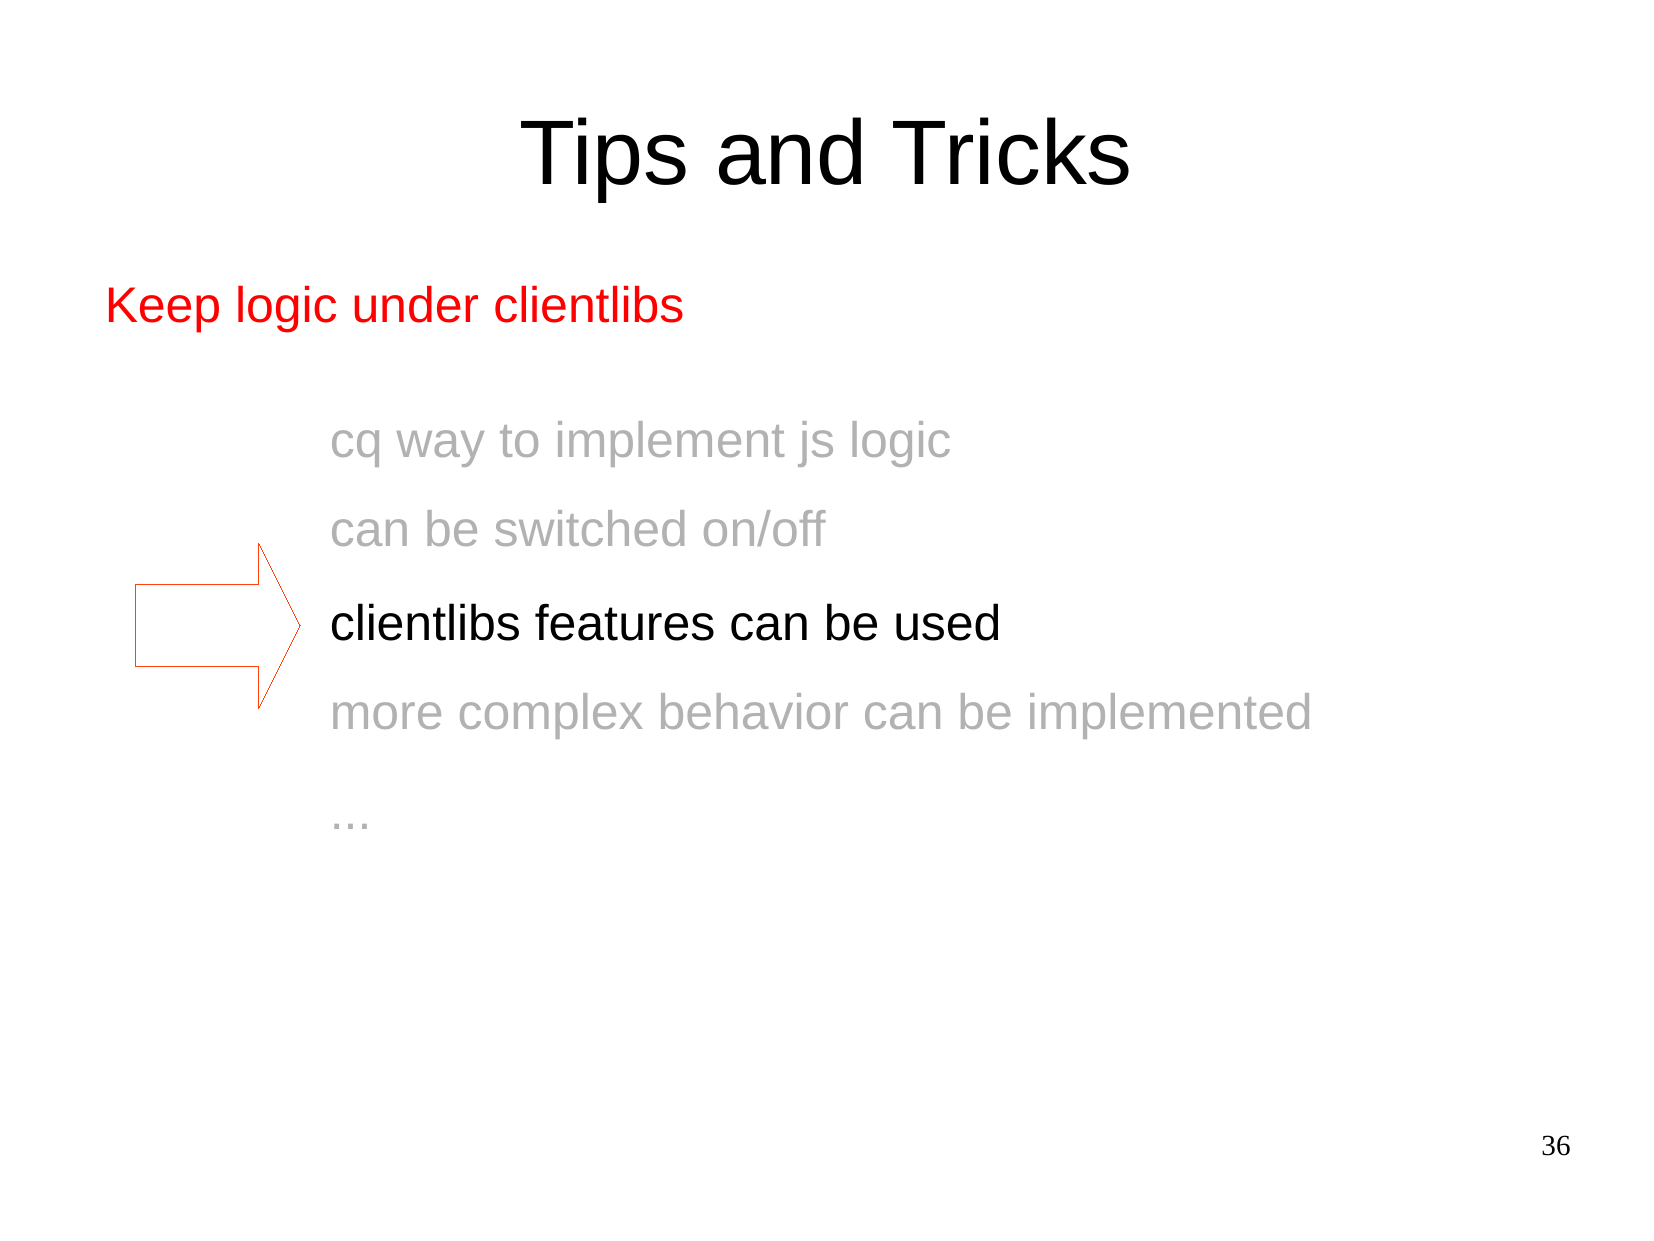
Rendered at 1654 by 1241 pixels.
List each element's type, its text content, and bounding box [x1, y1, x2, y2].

text_box cq way to implement js logic [315, 405, 967, 477]
text_box can be switched on/off [315, 493, 842, 565]
title Tips and Tricks [82, 49, 1571, 257]
text_box more complex behavior can be implemented [315, 676, 1329, 748]
text_box ... [315, 777, 387, 849]
text_box clientlibs features can be used [315, 588, 1017, 660]
text_box Keep logic under clientlibs [90, 270, 1576, 342]
